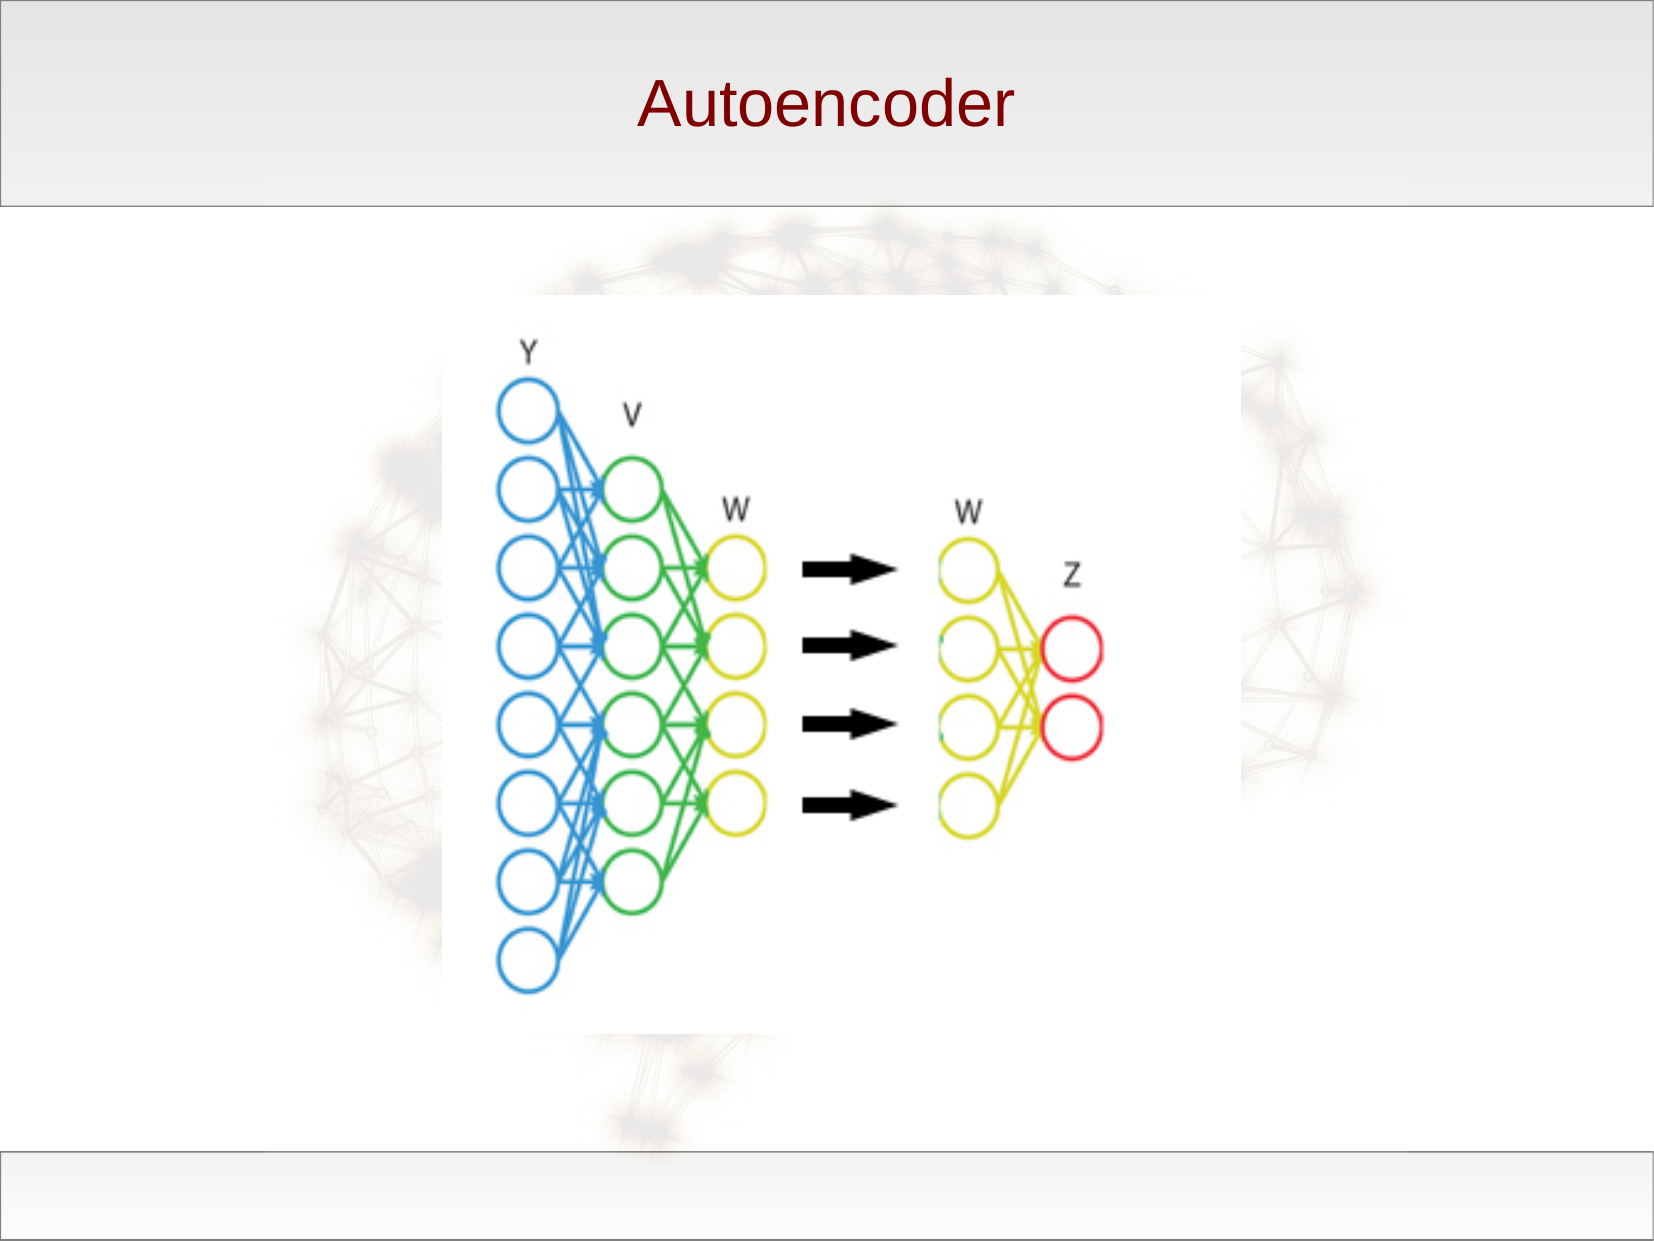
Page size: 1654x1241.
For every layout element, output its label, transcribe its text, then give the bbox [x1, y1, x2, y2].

picture [265, 178, 1408, 1181]
title Autoencoder [59, 29, 1595, 178]
